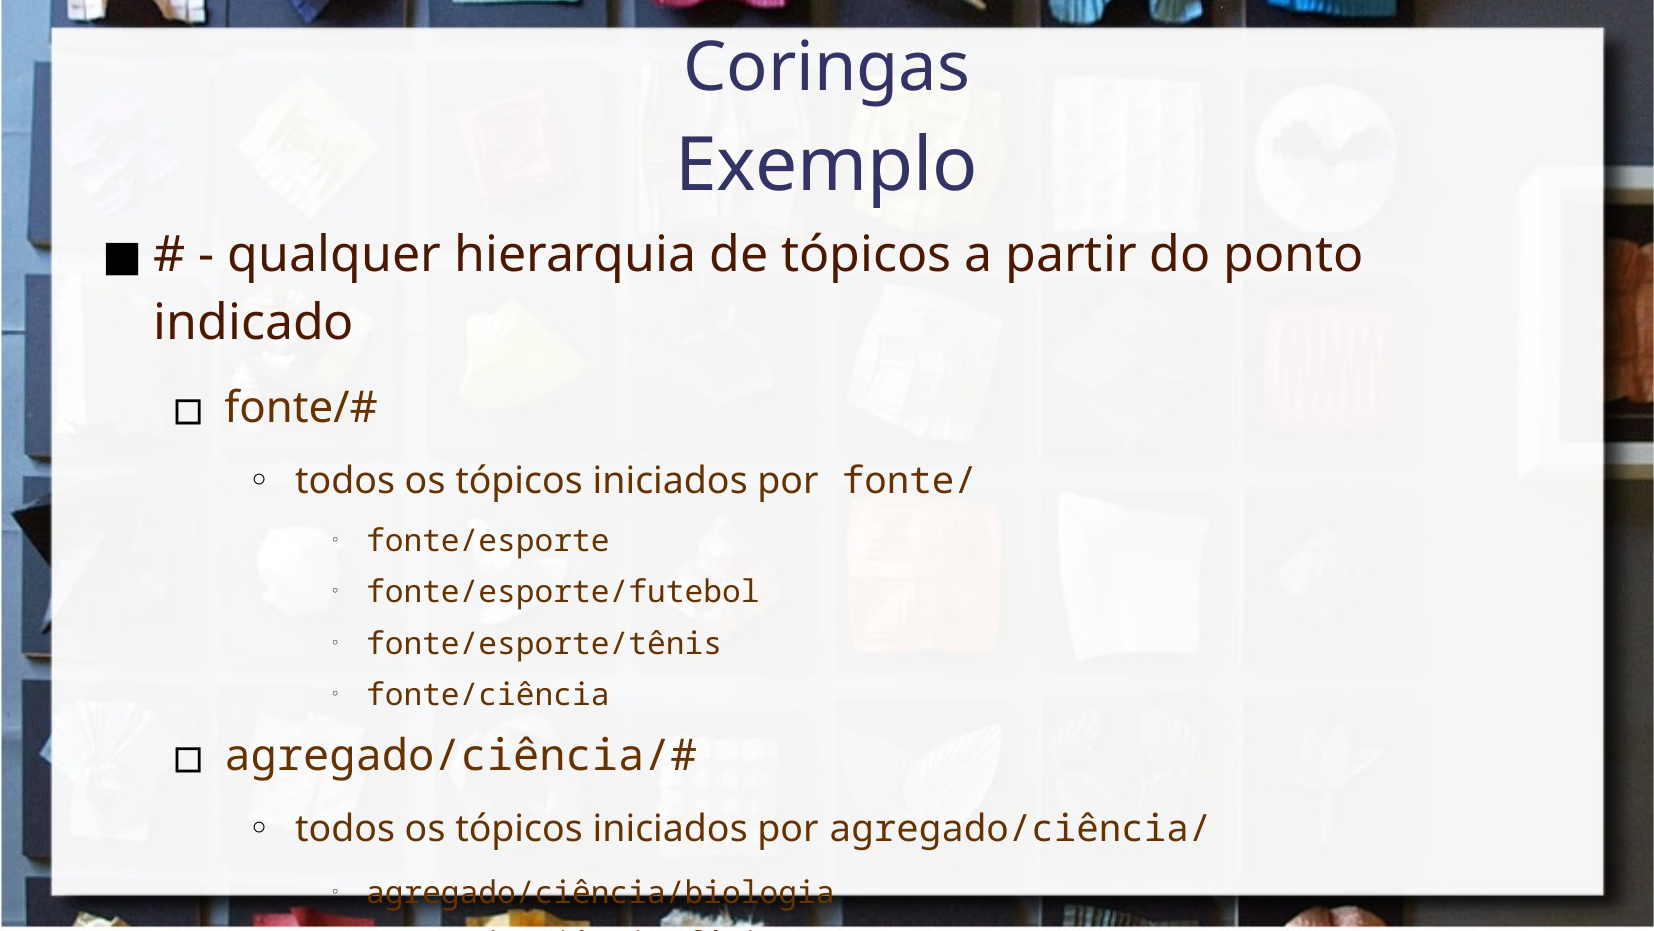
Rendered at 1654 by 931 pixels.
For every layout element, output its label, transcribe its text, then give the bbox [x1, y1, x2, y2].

list # - qualquer hierarquia de tópicos a partir do ponto indicado fonte/# todos os tópicos iniciados por fonte/ fonte/esporte fonte/esporte/futebol fonte/esporte/tênis fonte/ciência agregado/ciência/# todos os tópicos iniciados por agregado/ciência/ agregado/ciência/biologia agregado/ciência/física [82, 217, 1571, 836]
title Coringas Exemplo [82, 31, 1571, 199]
picture [0, 0, 1654, 931]
